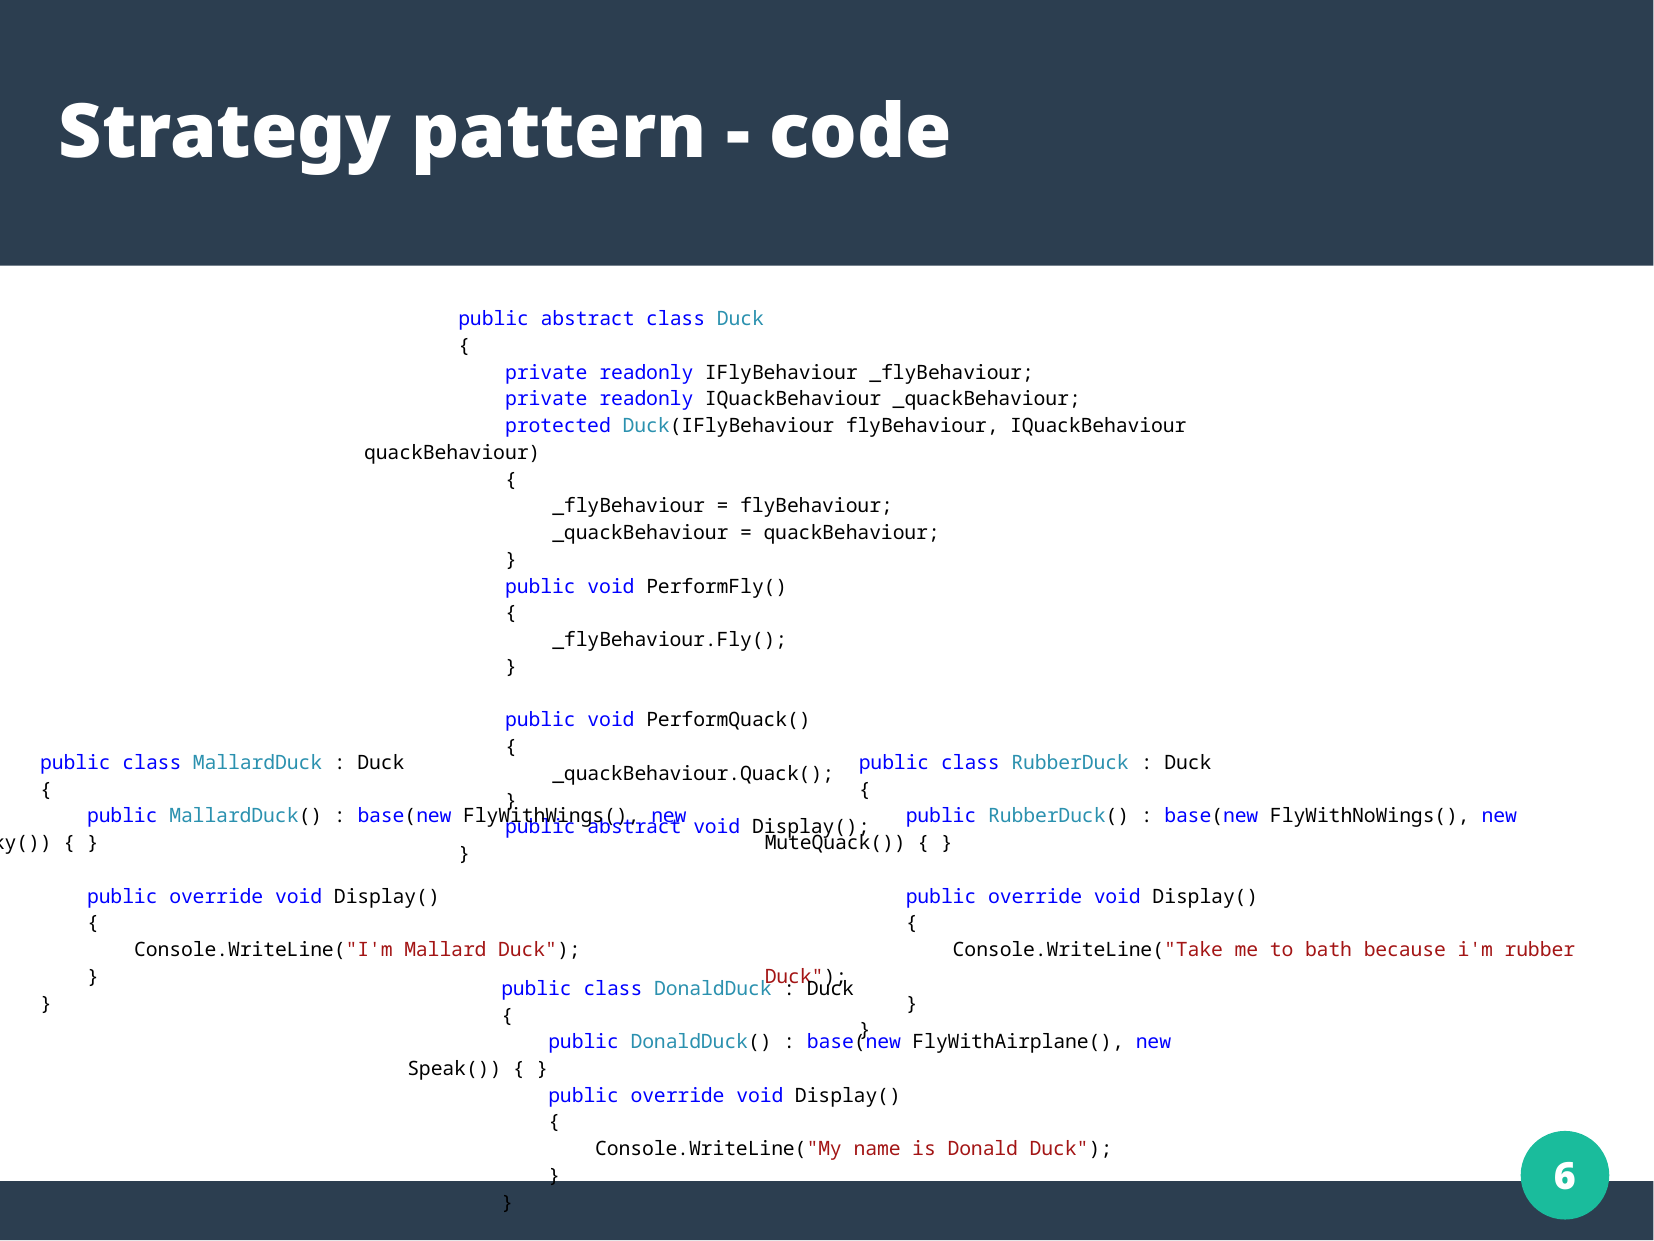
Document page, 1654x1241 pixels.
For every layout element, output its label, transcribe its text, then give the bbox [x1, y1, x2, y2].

text_box public abstract class Duck { private readonly IFlyBehaviour _flyBehaviour; private readonly IQuackBehaviour _quackBehaviour; protected Duck(IFlyBehaviour flyBehaviour, IQuackBehaviour quackBehaviour) { _flyBehaviour = flyBehaviour; _quackBehaviour = quackBehaviour; } public void PerformFly() { _flyBehaviour.Fly(); } public void PerformQuack() { _quackBehaviour.Quack(); } public abstract void Display(); } [349, 297, 1304, 708]
text_box public class MallardDuck : Duck { public MallardDuck() : base(new FlyWithWings(), new Quacky()) { } public override void Display() { Console.WriteLine("I'm Mallard Duck"); } } [0, 740, 750, 934]
title Strategy pattern - code [59, 49, 1595, 207]
text_box public class DonaldDuck : Duck { public DonaldDuck() : base(new FlyWithAirplane(), new Speak()) { } public override void Display() { Console.WriteLine("My name is Donald Duck"); } } [392, 966, 1261, 1141]
text_box public class RubberDuck : Duck { public RubberDuck() : base(new FlyWithNoWings(), new MuteQuack()) { } public override void Display() { Console.WriteLine("Take me to bath because i'm rubber Duck"); } } [750, 740, 1651, 934]
